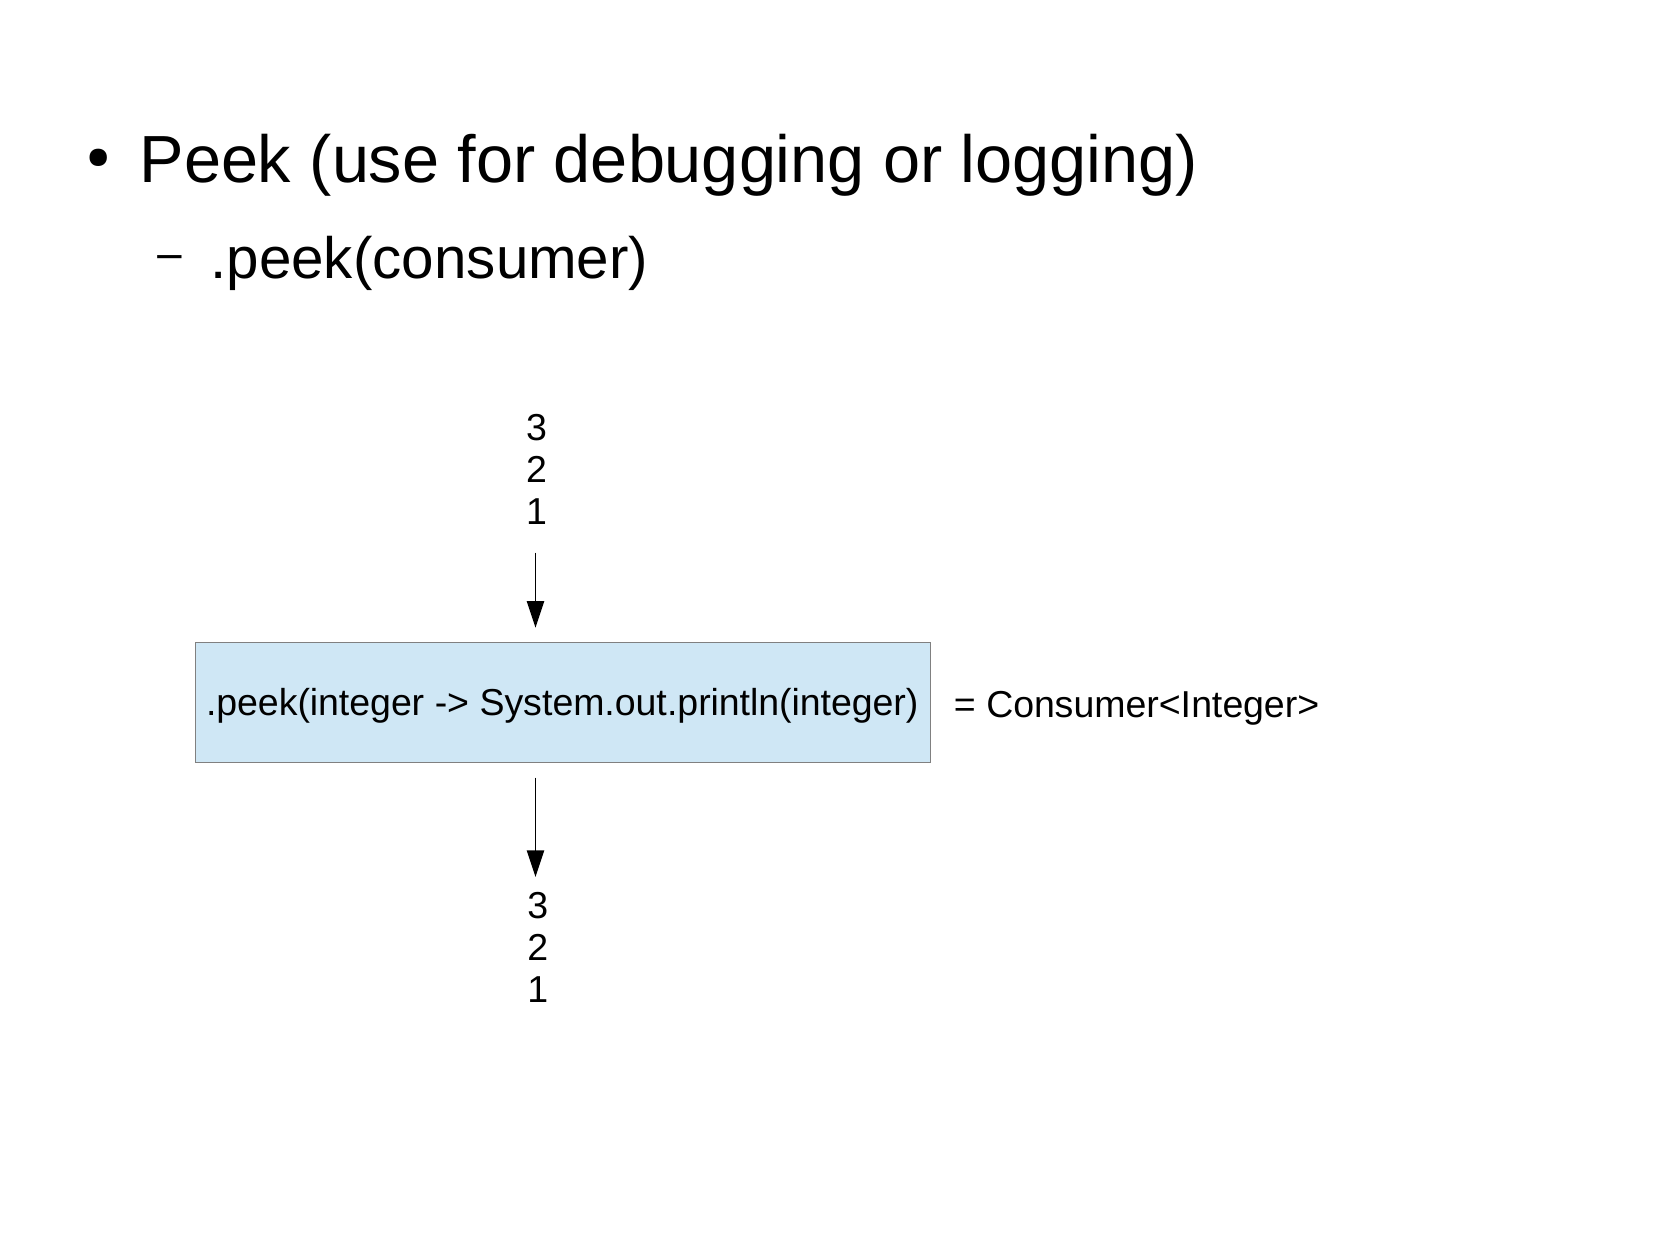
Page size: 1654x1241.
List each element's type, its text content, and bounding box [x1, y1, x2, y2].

list Peek (use for debugging or logging) .peek(consumer) [68, 121, 1336, 315]
text_box = Consumer<Integer> [939, 675, 1335, 733]
text_box 3 2 1 [480, 399, 625, 541]
text_box .peek(integer -> System.out.println(integer) [195, 642, 931, 763]
text_box 3 2 1 [512, 876, 571, 1018]
